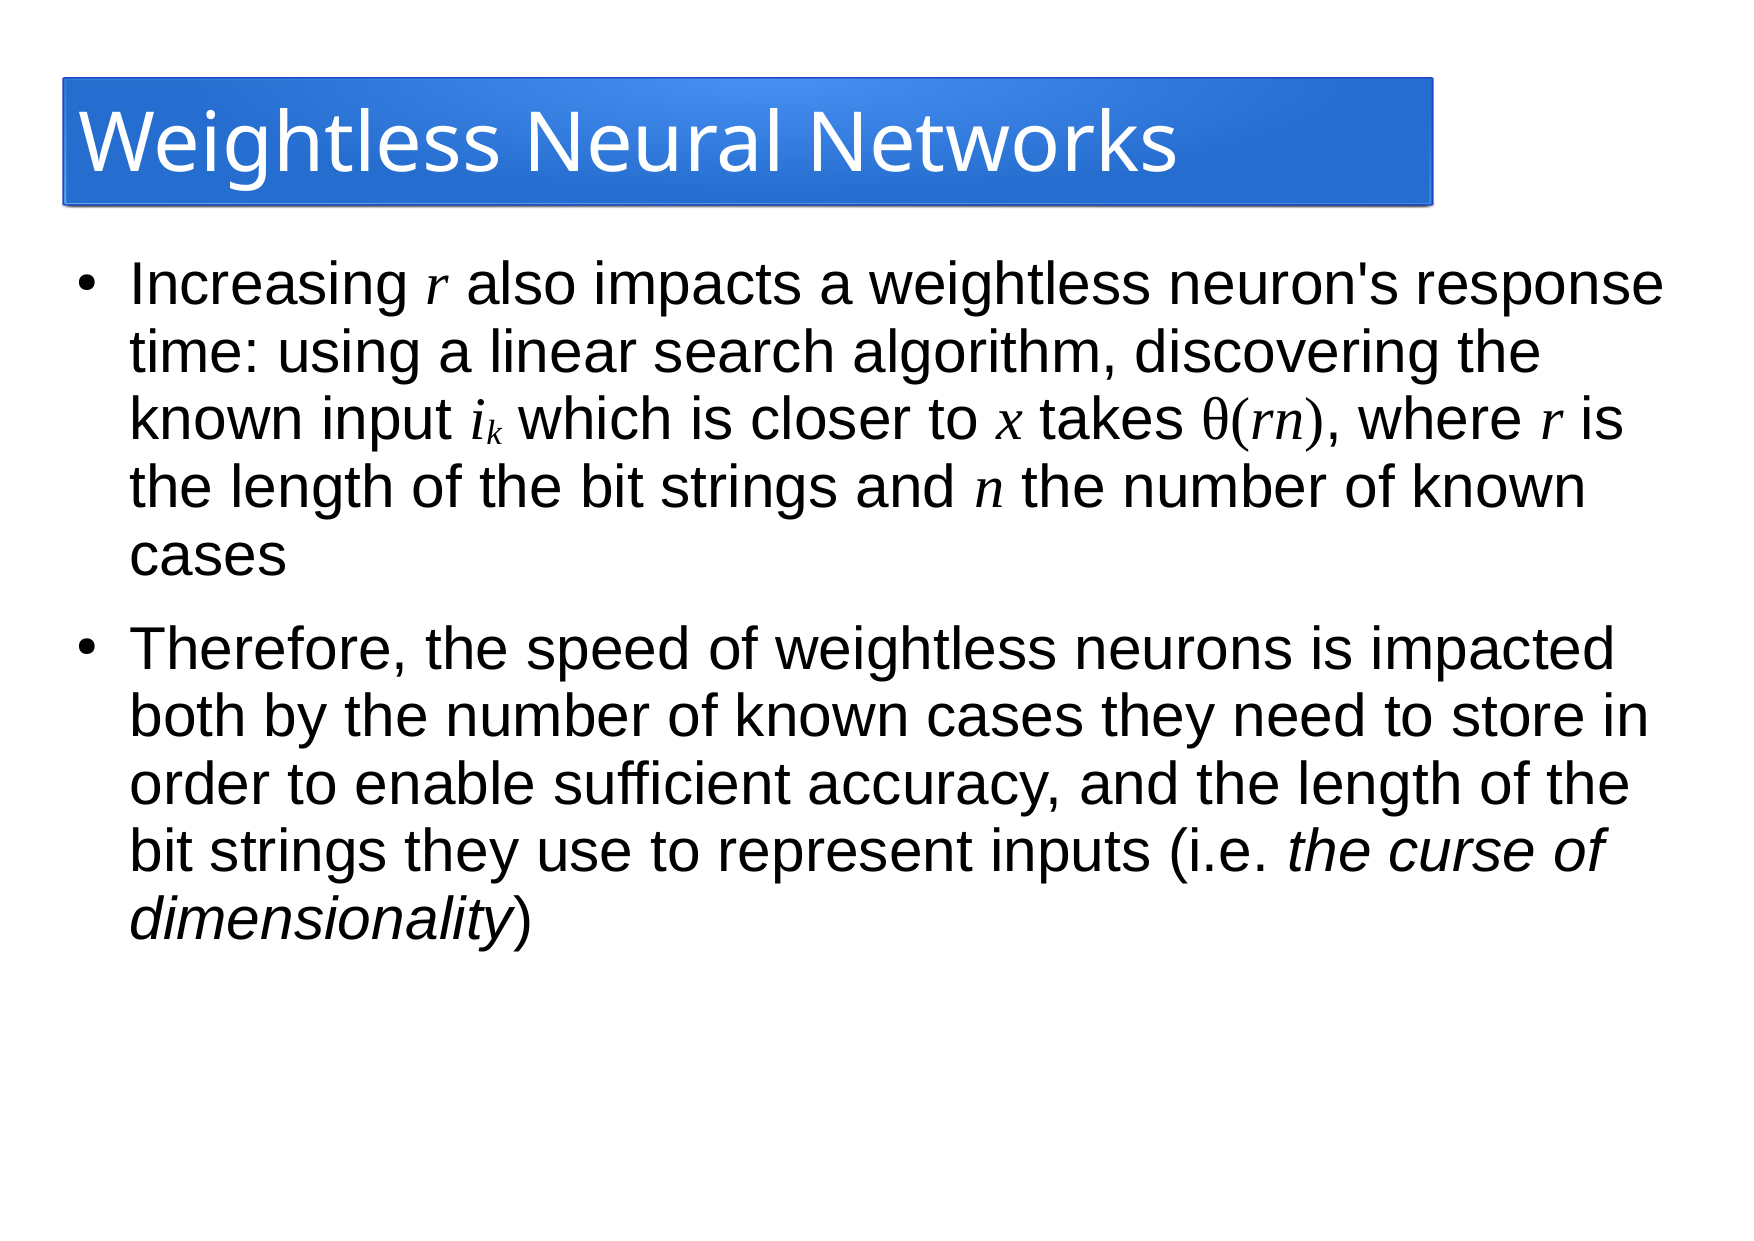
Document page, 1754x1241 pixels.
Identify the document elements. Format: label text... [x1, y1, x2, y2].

picture [58, 77, 1439, 209]
title Weightless Neural Networks [78, 80, 1429, 198]
list Increasing r also impacts a weightless neuron's response time: using a linear search algorithm, discovering the known input ik which is closer to x takes θ(rn), where r is the length of the bit strings and n the number of known cases Therefore, the speed of weightless neurons is impacted both by the number of known cases they need to store in order to enable sufficient accuracy, and the length of the bit strings they use to represent inputs (i.e. the curse of dimensionality) [58, 249, 1696, 1051]
